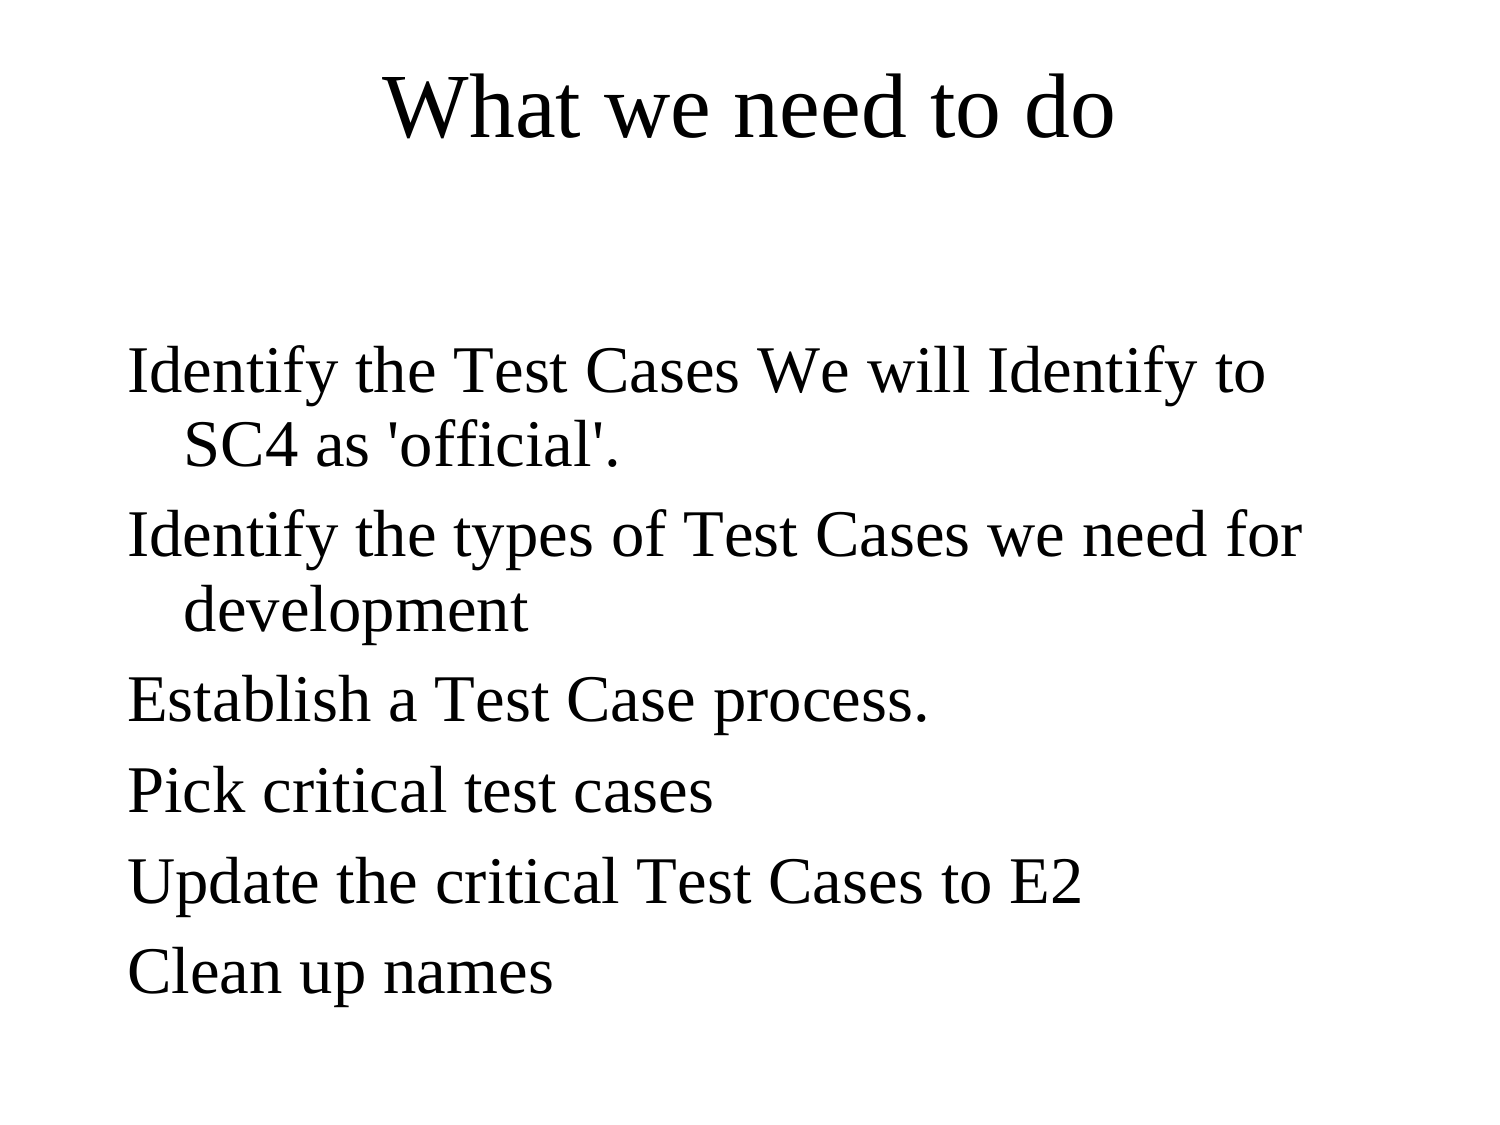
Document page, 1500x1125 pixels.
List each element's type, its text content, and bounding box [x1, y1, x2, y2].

list Identify the Test Cases We will Identify to SC4 as 'official'. Identify the types of Test Cases we need for development Establish a Test Case process. Pick critical test cases Update the critical Test Cases to E2 Clean up names [112, 324, 1388, 1017]
title What we need to do [112, 12, 1388, 201]
